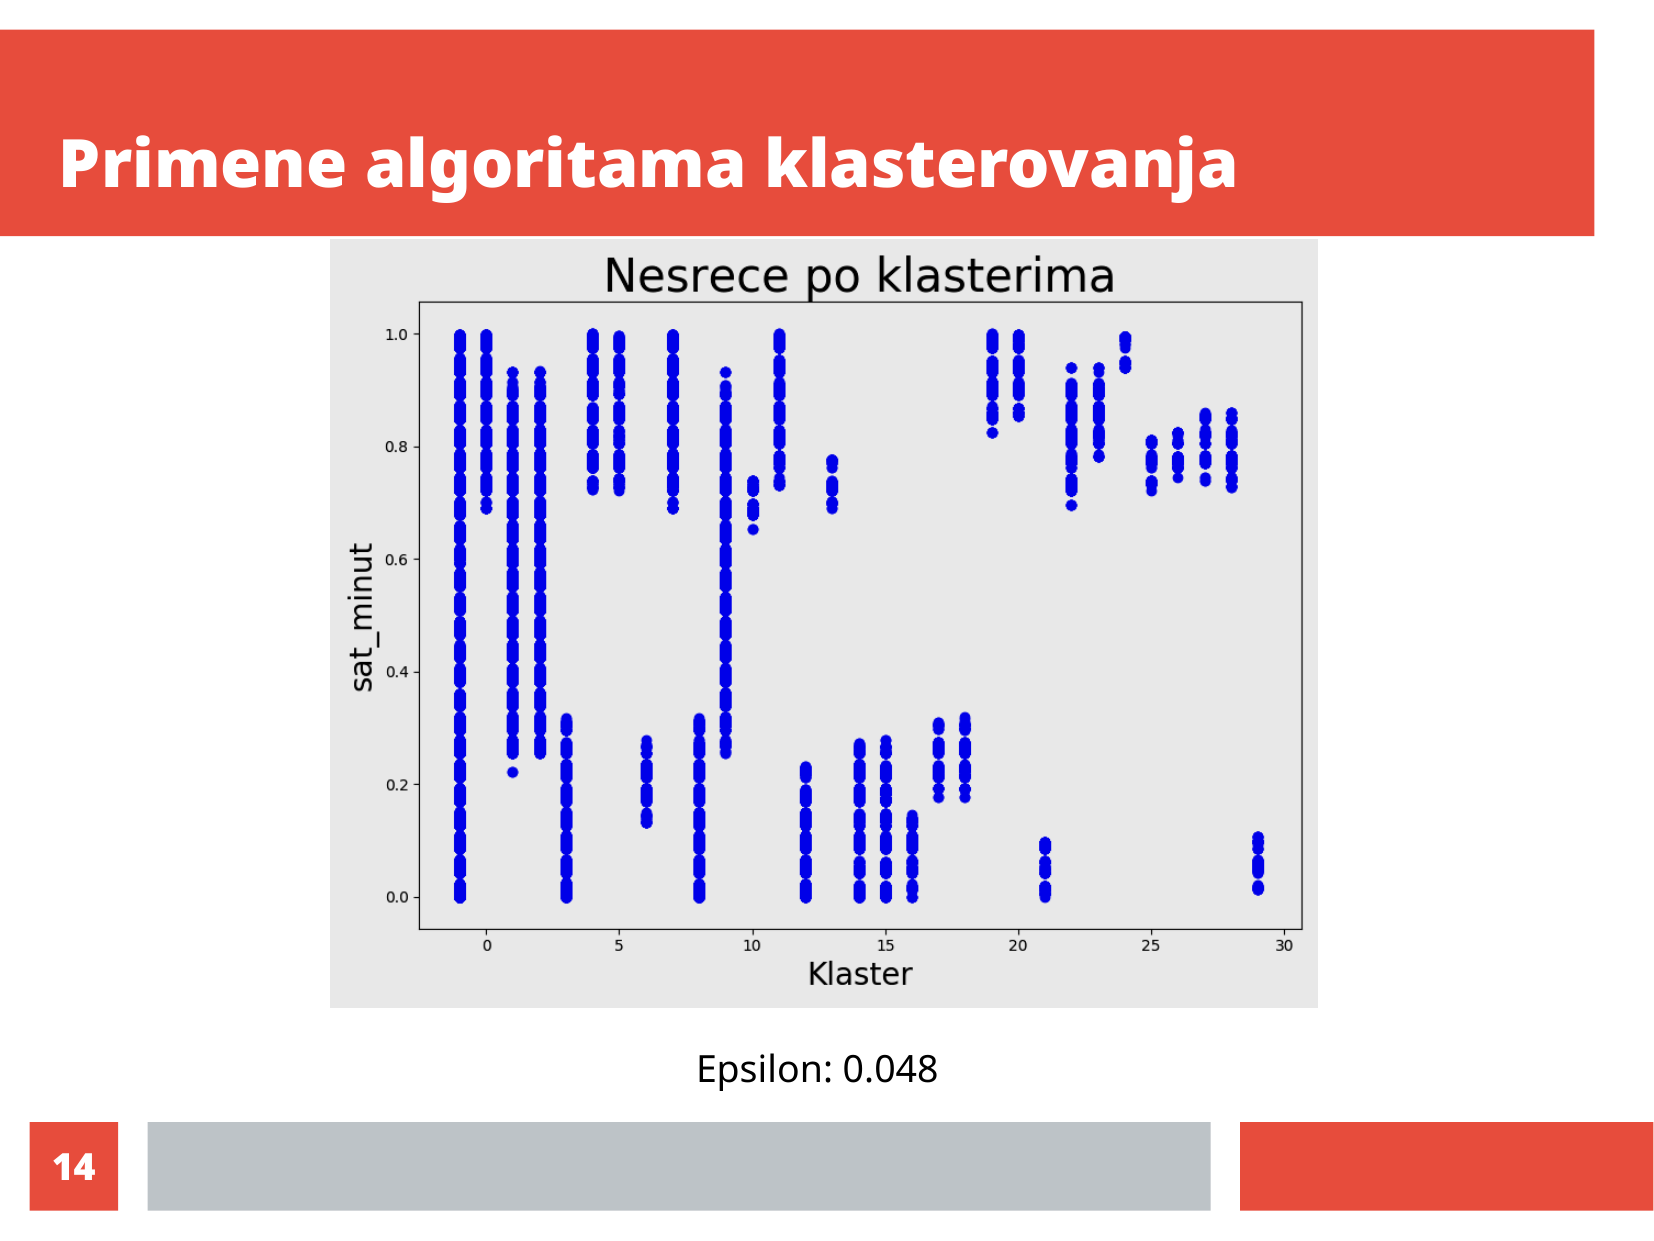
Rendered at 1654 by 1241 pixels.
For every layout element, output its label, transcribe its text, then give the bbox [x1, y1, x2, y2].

title Primene algoritama klasterovanja [59, 59, 1595, 207]
picture [330, 239, 1318, 1008]
text_box Epsilon: 0.048 [345, 1035, 1291, 1094]
